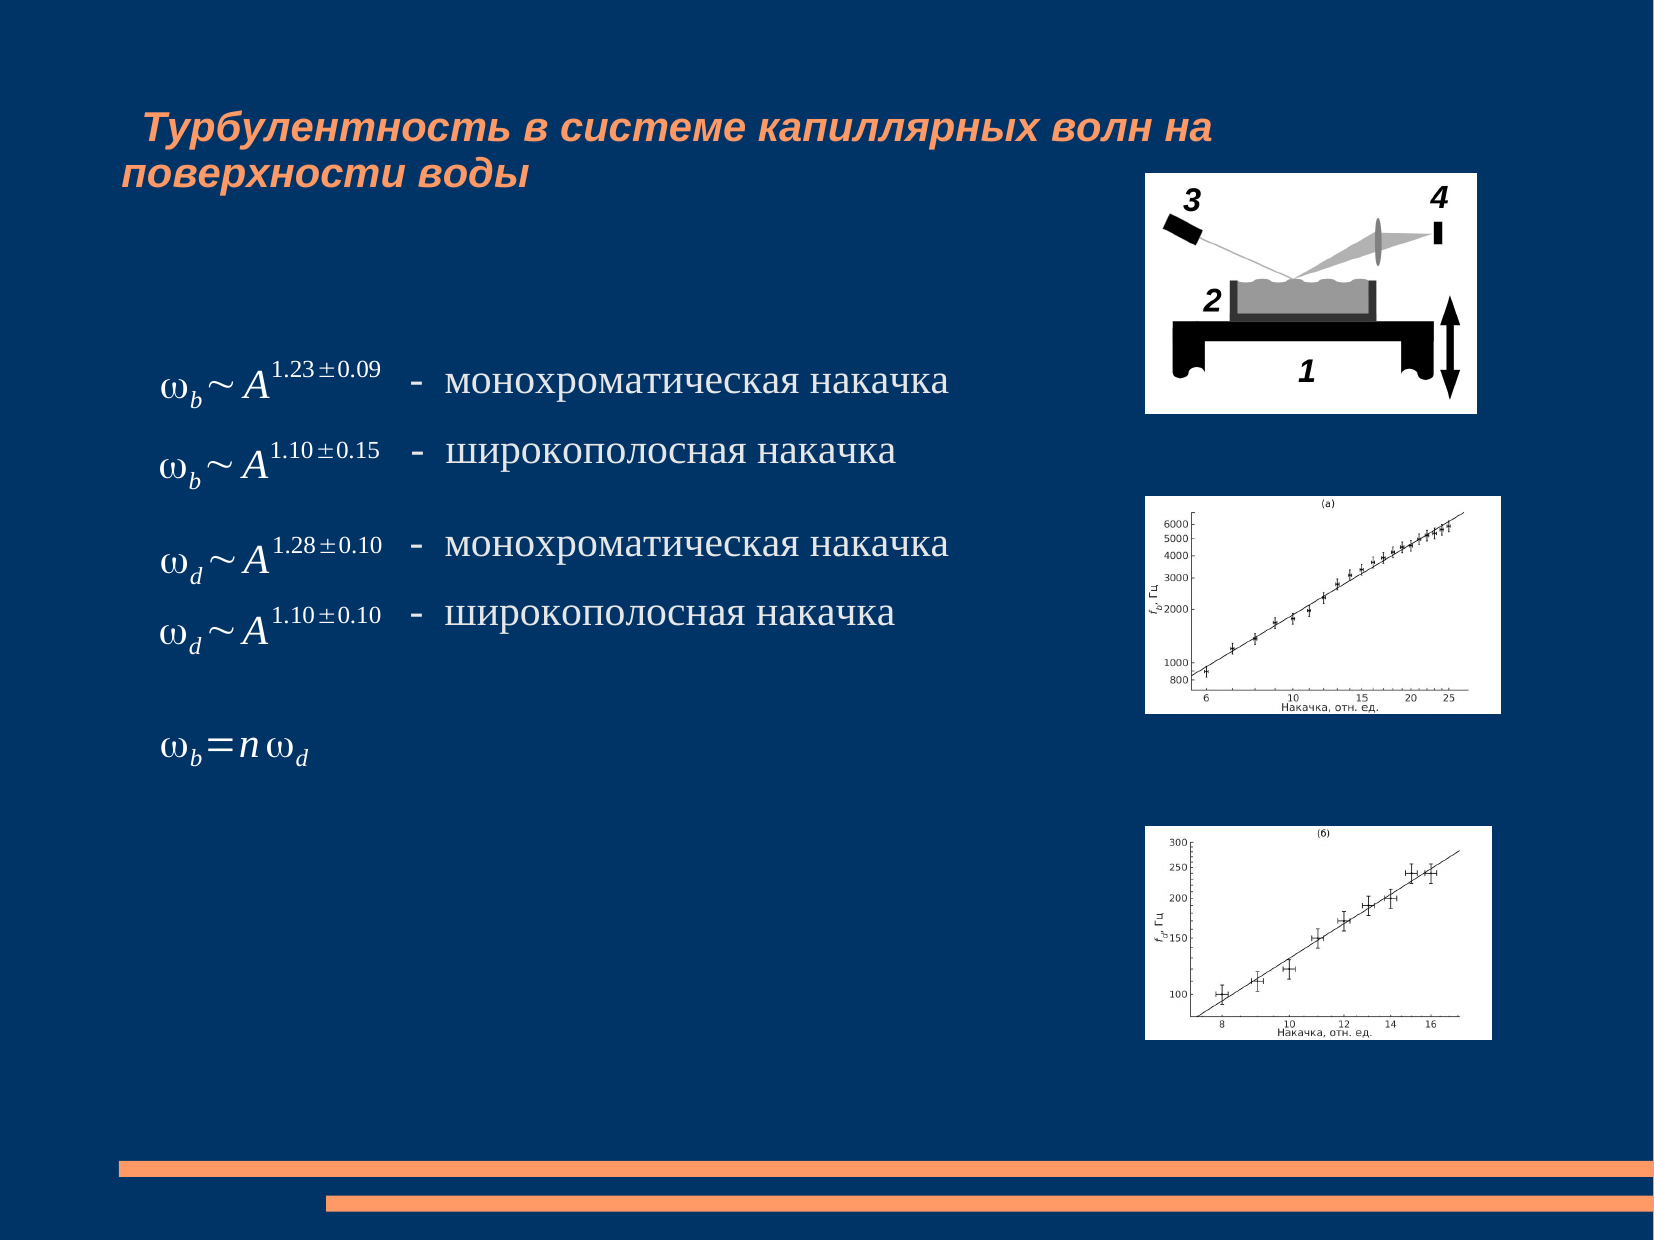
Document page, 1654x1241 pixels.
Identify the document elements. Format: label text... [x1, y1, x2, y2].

chart [153, 531, 338, 589]
picture [1145, 173, 1477, 414]
list - монохроматическая накачка [338, 519, 1151, 623]
chart [152, 602, 388, 660]
text_box - широкополосная накачка [338, 588, 1063, 636]
picture [1145, 826, 1492, 1040]
text_box - широкополосная накачка [339, 426, 1064, 473]
chart [153, 720, 316, 772]
chart [152, 437, 388, 495]
chart [153, 356, 338, 414]
title Турбулентность в системе капиллярных волн на поверхности воды [121, 46, 1534, 254]
list - монохроматическая накачка [338, 356, 1151, 460]
picture [1145, 496, 1501, 714]
